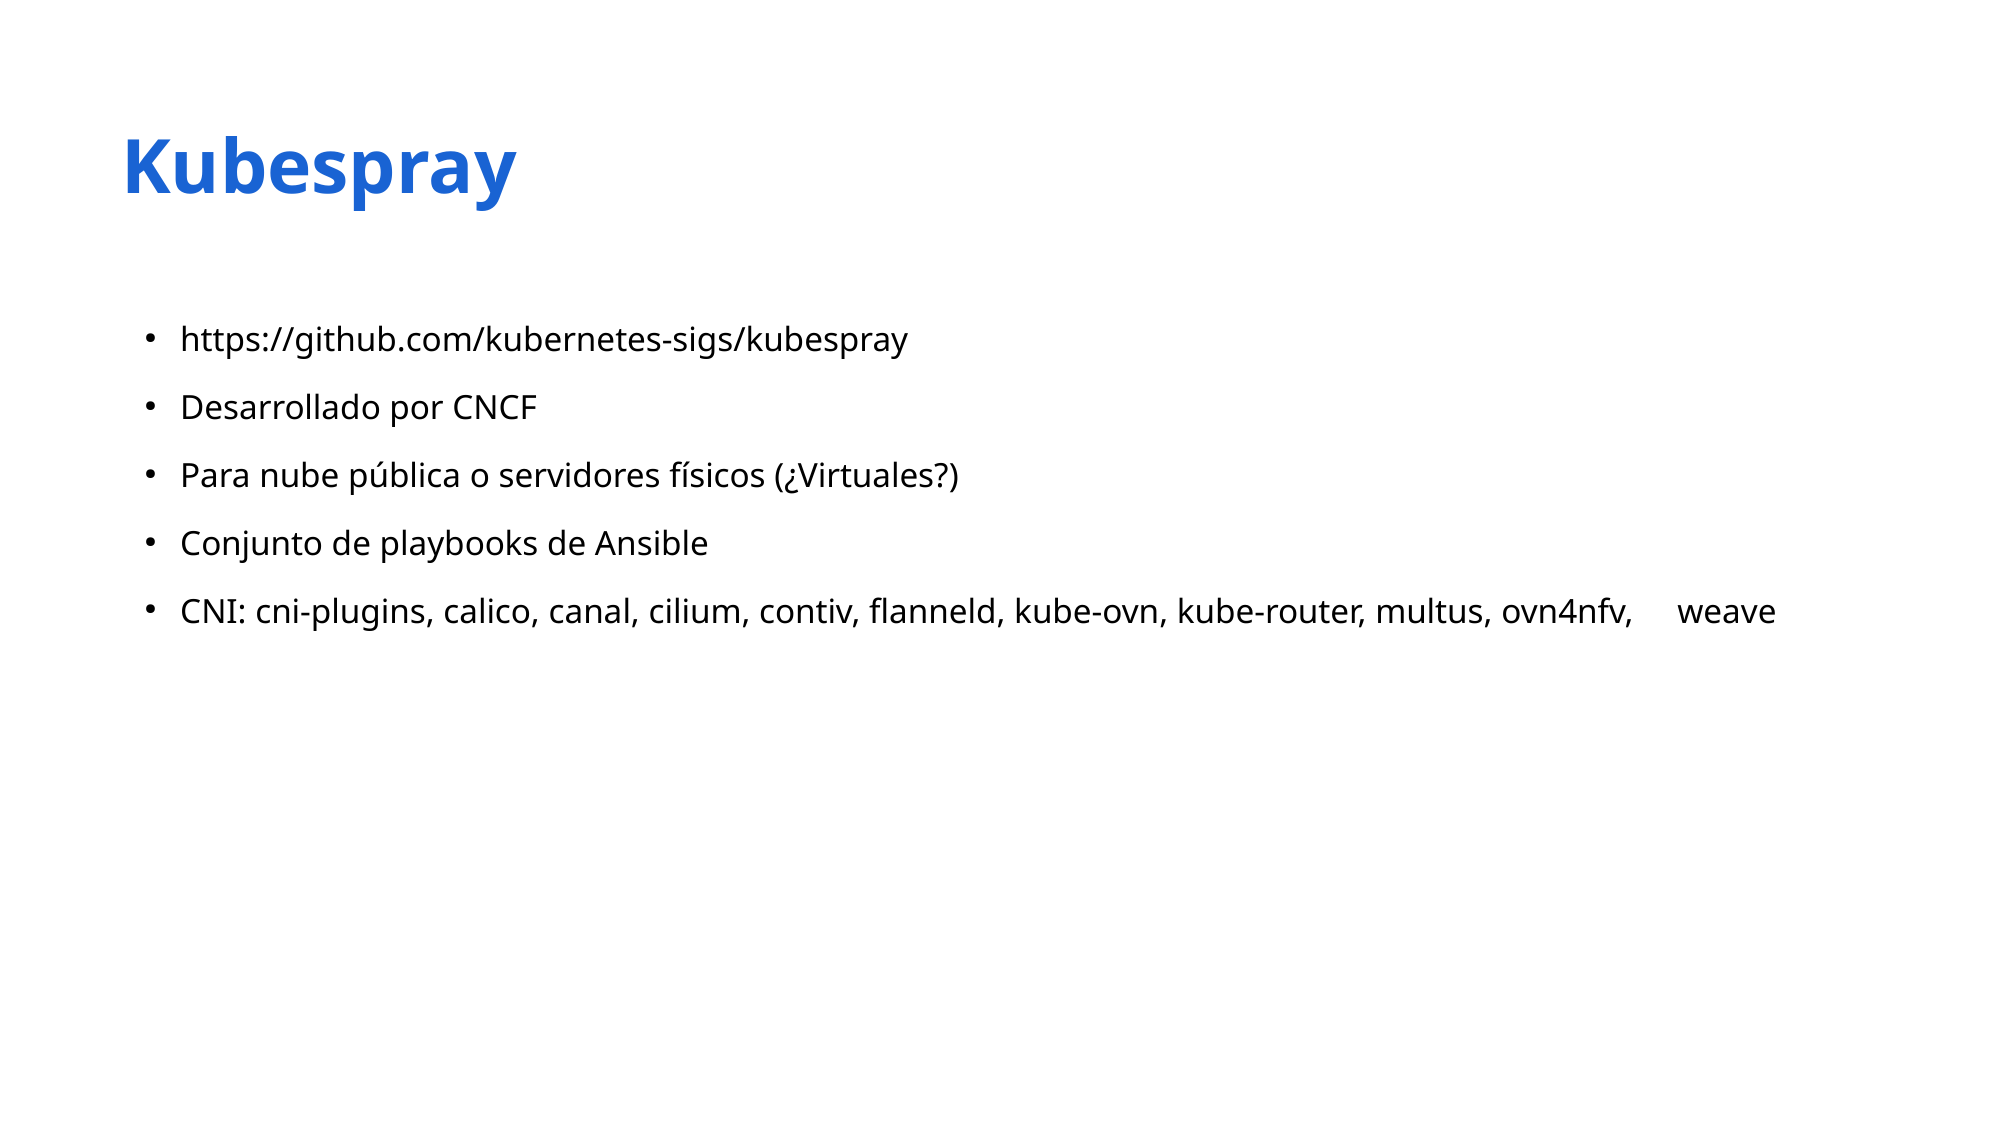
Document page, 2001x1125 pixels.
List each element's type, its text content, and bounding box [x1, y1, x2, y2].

text_box Kubespray [106, 106, 1878, 293]
text_box https://github.com/kubernetes-sigs/kubespray Desarrollado por CNCF Para nube pública o servidores físicos (¿Virtuales?) Conjunto de playbooks de Ansible CNI: cni-plugins, calico, canal, cilium, contiv, flanneld, kube-ovn, kube-router, multus, ovn4nfv, weave [129, 286, 1843, 940]
